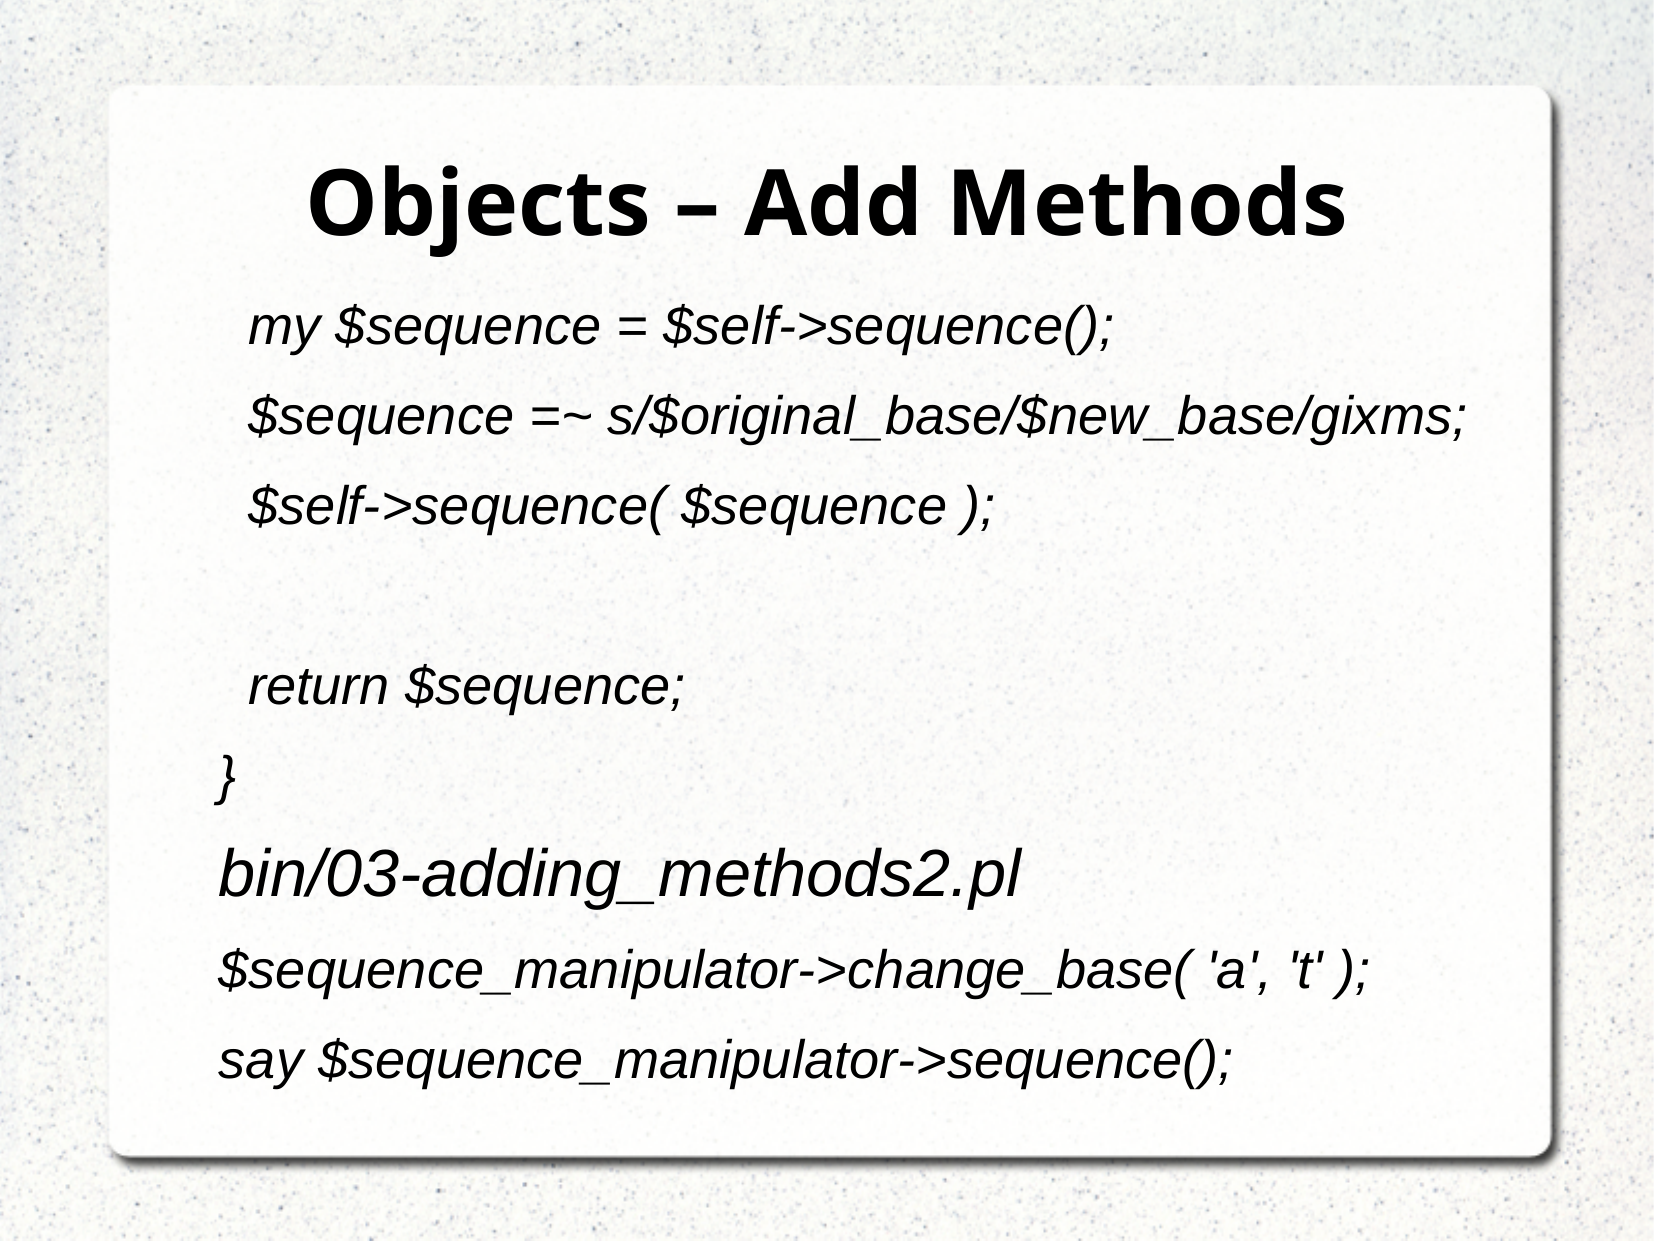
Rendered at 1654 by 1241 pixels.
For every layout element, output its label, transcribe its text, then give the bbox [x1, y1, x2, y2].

list my $sequence = $self->sequence(); $sequence =~ s/$original_base/$new_base/gixms; $self->sequence( $sequence ); return $sequence; } bin/03-adding_methods2.pl $sequence_manipulator->change_base( 'a', 't' ); say $sequence_manipulator->sequence(); [147, 295, 1506, 1091]
picture [0, 0, 1654, 1241]
title Objects – Add Methods [118, 96, 1536, 304]
